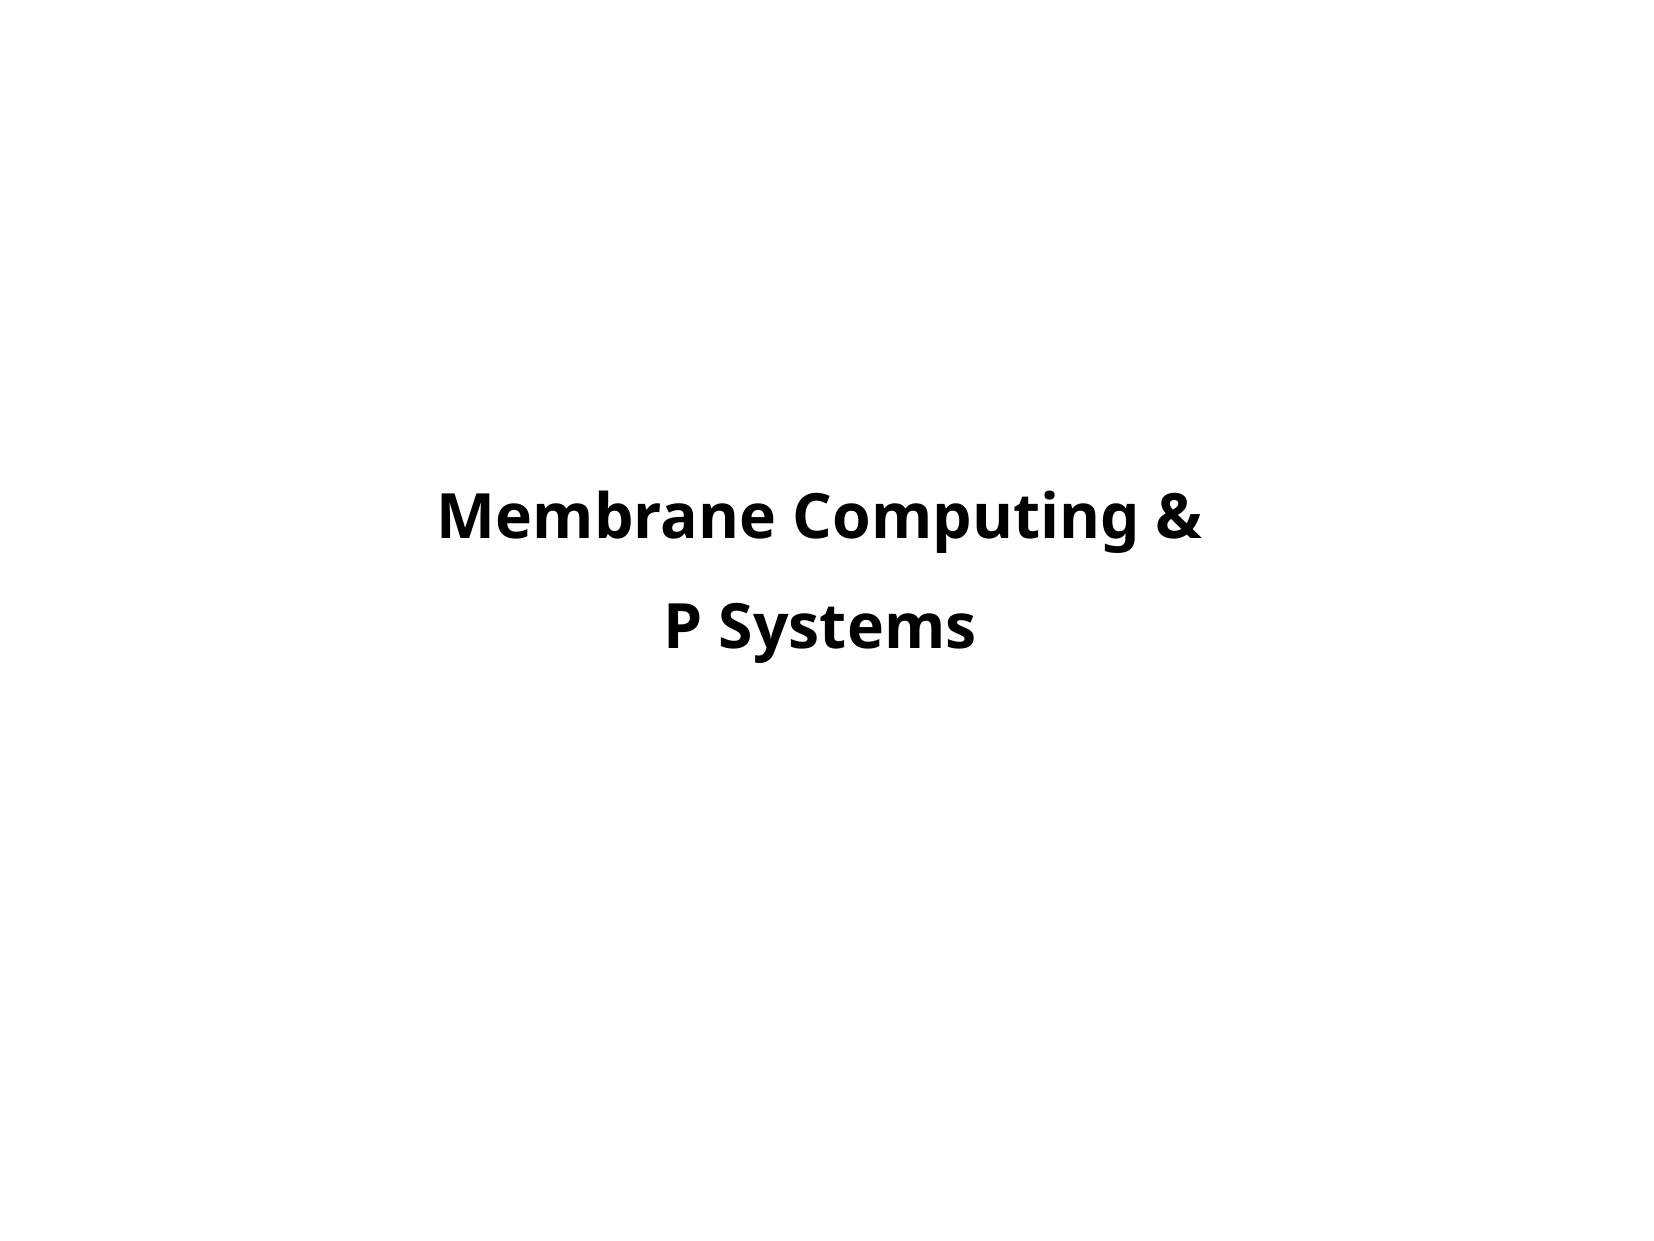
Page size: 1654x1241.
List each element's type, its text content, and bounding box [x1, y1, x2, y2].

text_box Membrane Computing & P Systems [167, 464, 1473, 670]
